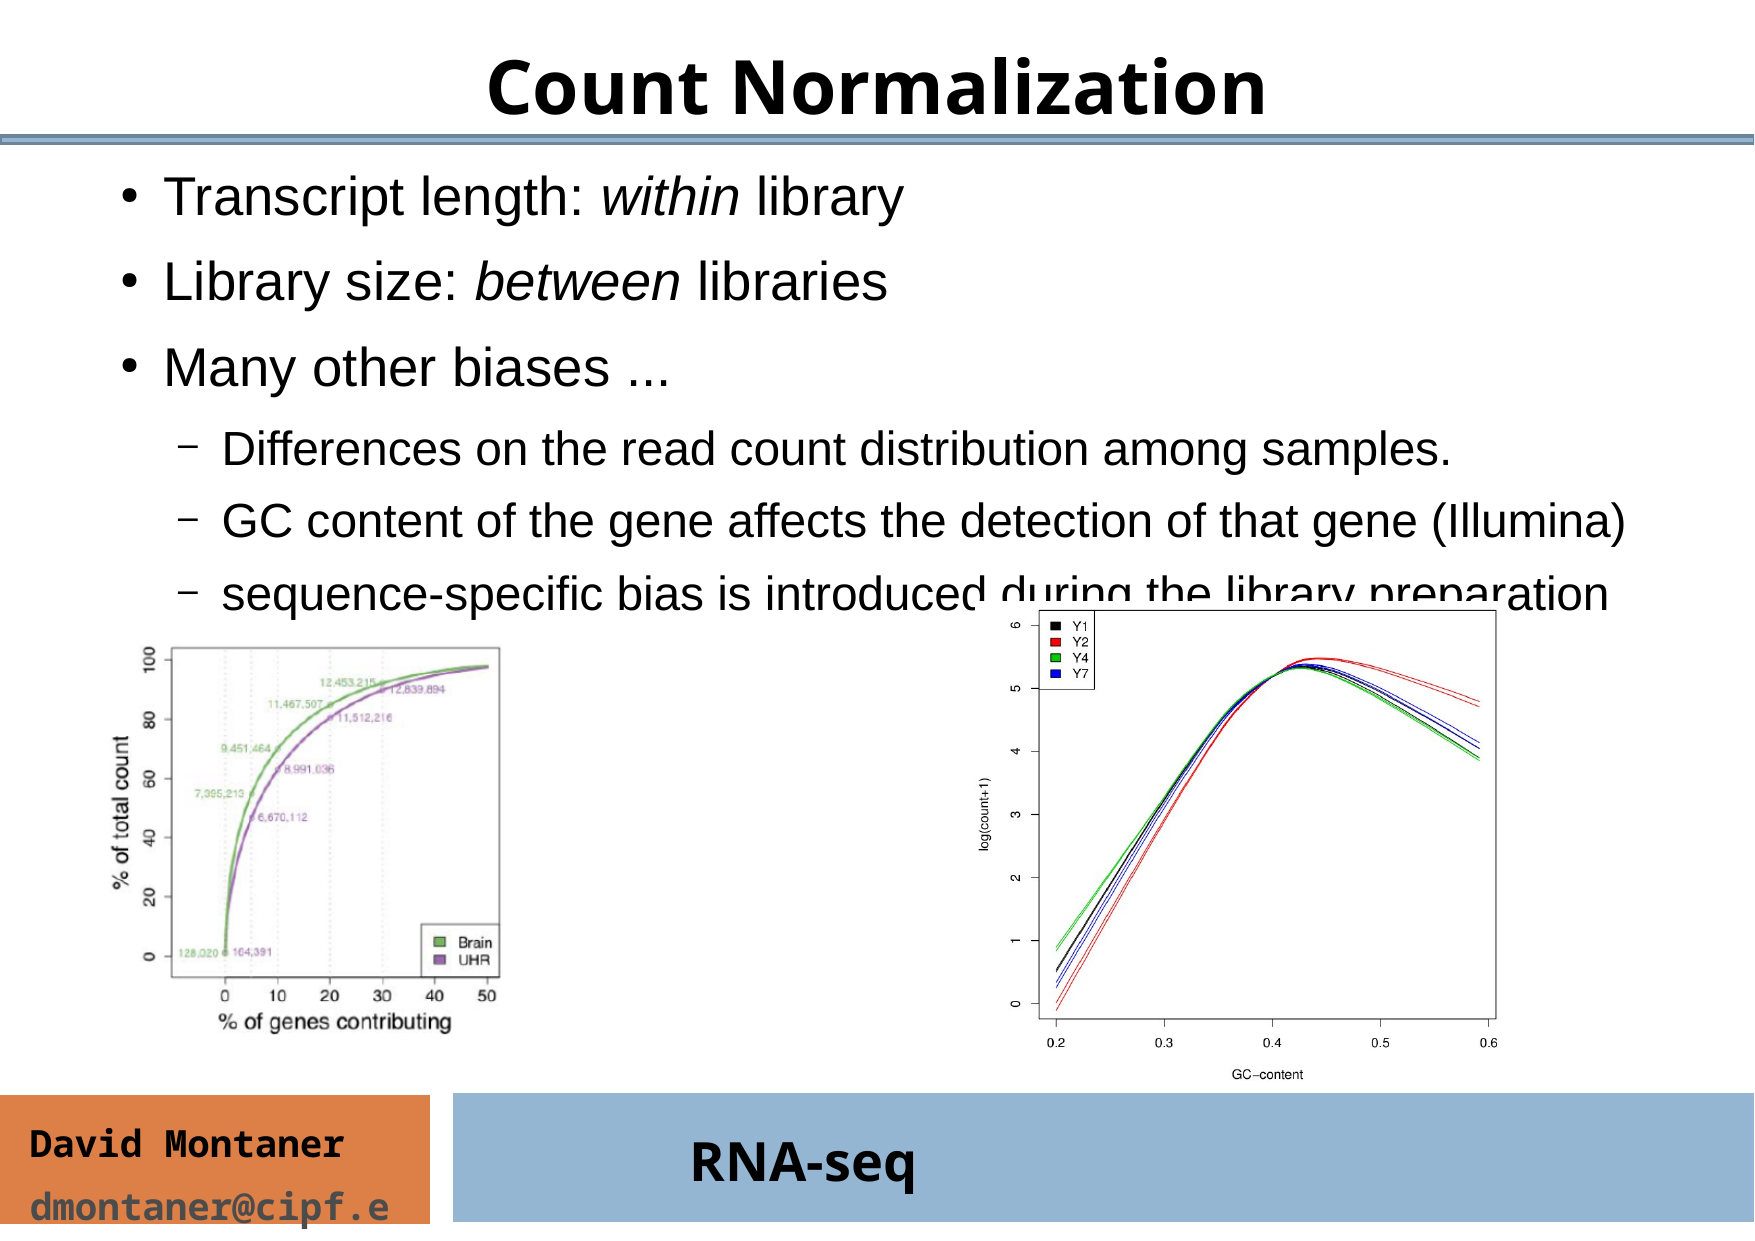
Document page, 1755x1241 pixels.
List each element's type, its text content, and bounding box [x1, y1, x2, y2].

picture [90, 638, 503, 1036]
text_box David Montaner dmontaner@cipf.es [15, 1110, 406, 1213]
picture [975, 601, 1501, 1082]
text_box [0, 136, 1754, 144]
text_box RNA-seq [675, 1116, 1726, 1194]
list Transcript length: within library Library size: between libraries Many other biases ... Differences on the read count distribution among samples. GC content of the gene affects the detection of that gene (Illumina) sequence-specific bias is introduced during the library preparation [105, 166, 1649, 631]
text_box Count Normalization [67, 27, 1688, 129]
